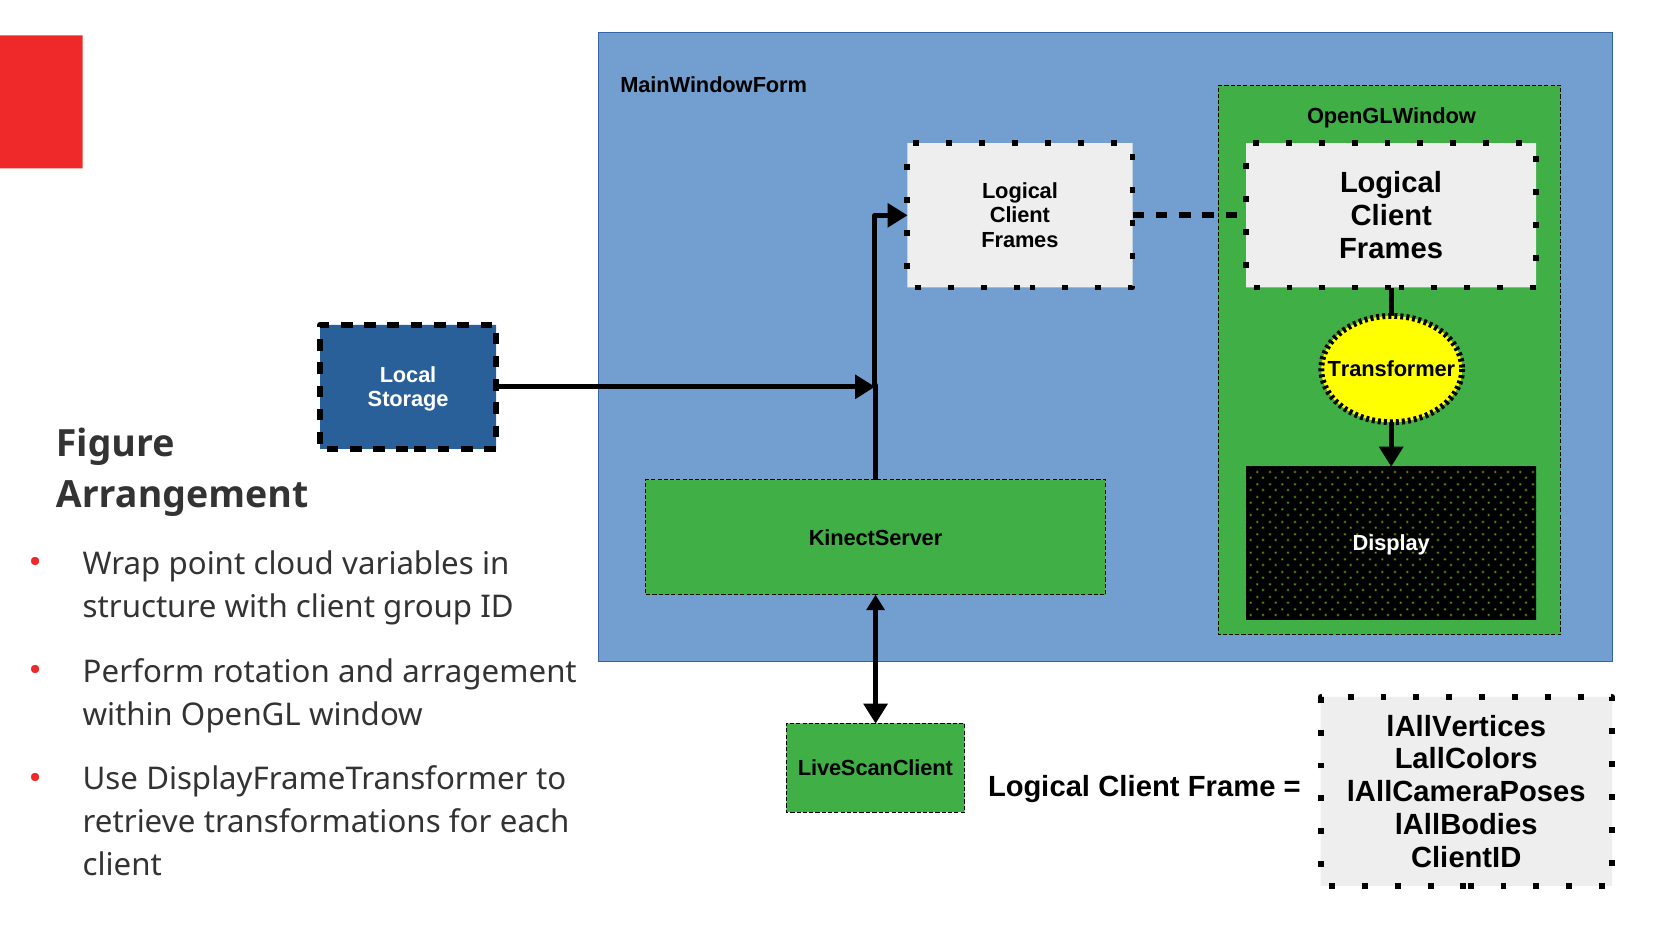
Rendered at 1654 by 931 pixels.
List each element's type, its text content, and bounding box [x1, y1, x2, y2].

text_box Logical Client Frame = [968, 769, 1321, 856]
text_box MainWindowForm [584, 72, 843, 122]
text_box Display [1246, 466, 1537, 620]
text_box LiveScanClient [786, 723, 965, 813]
title Figure Arrangement [55, 389, 432, 541]
text_box Logical Client Frames [907, 143, 1133, 288]
text_box Logical Client Frames [1246, 143, 1537, 288]
text_box lAllVertices LallColors lAllCameraPoses lAllBodies ClientID [1320, 696, 1613, 886]
text_box OpenGLWindow [1293, 103, 1491, 128]
text_box Local Storage [320, 324, 497, 449]
text_box [598, 389, 874, 662]
text_box Transformer [1321, 315, 1463, 423]
text_box KinectServer [645, 479, 1106, 595]
text_box [598, 32, 1613, 662]
list Wrap point cloud variables in structure with client group ID Perform rotation and arragement within OpenGL window Use DisplayFrameTransformer to retrieve transformations for each client [11, 541, 591, 910]
